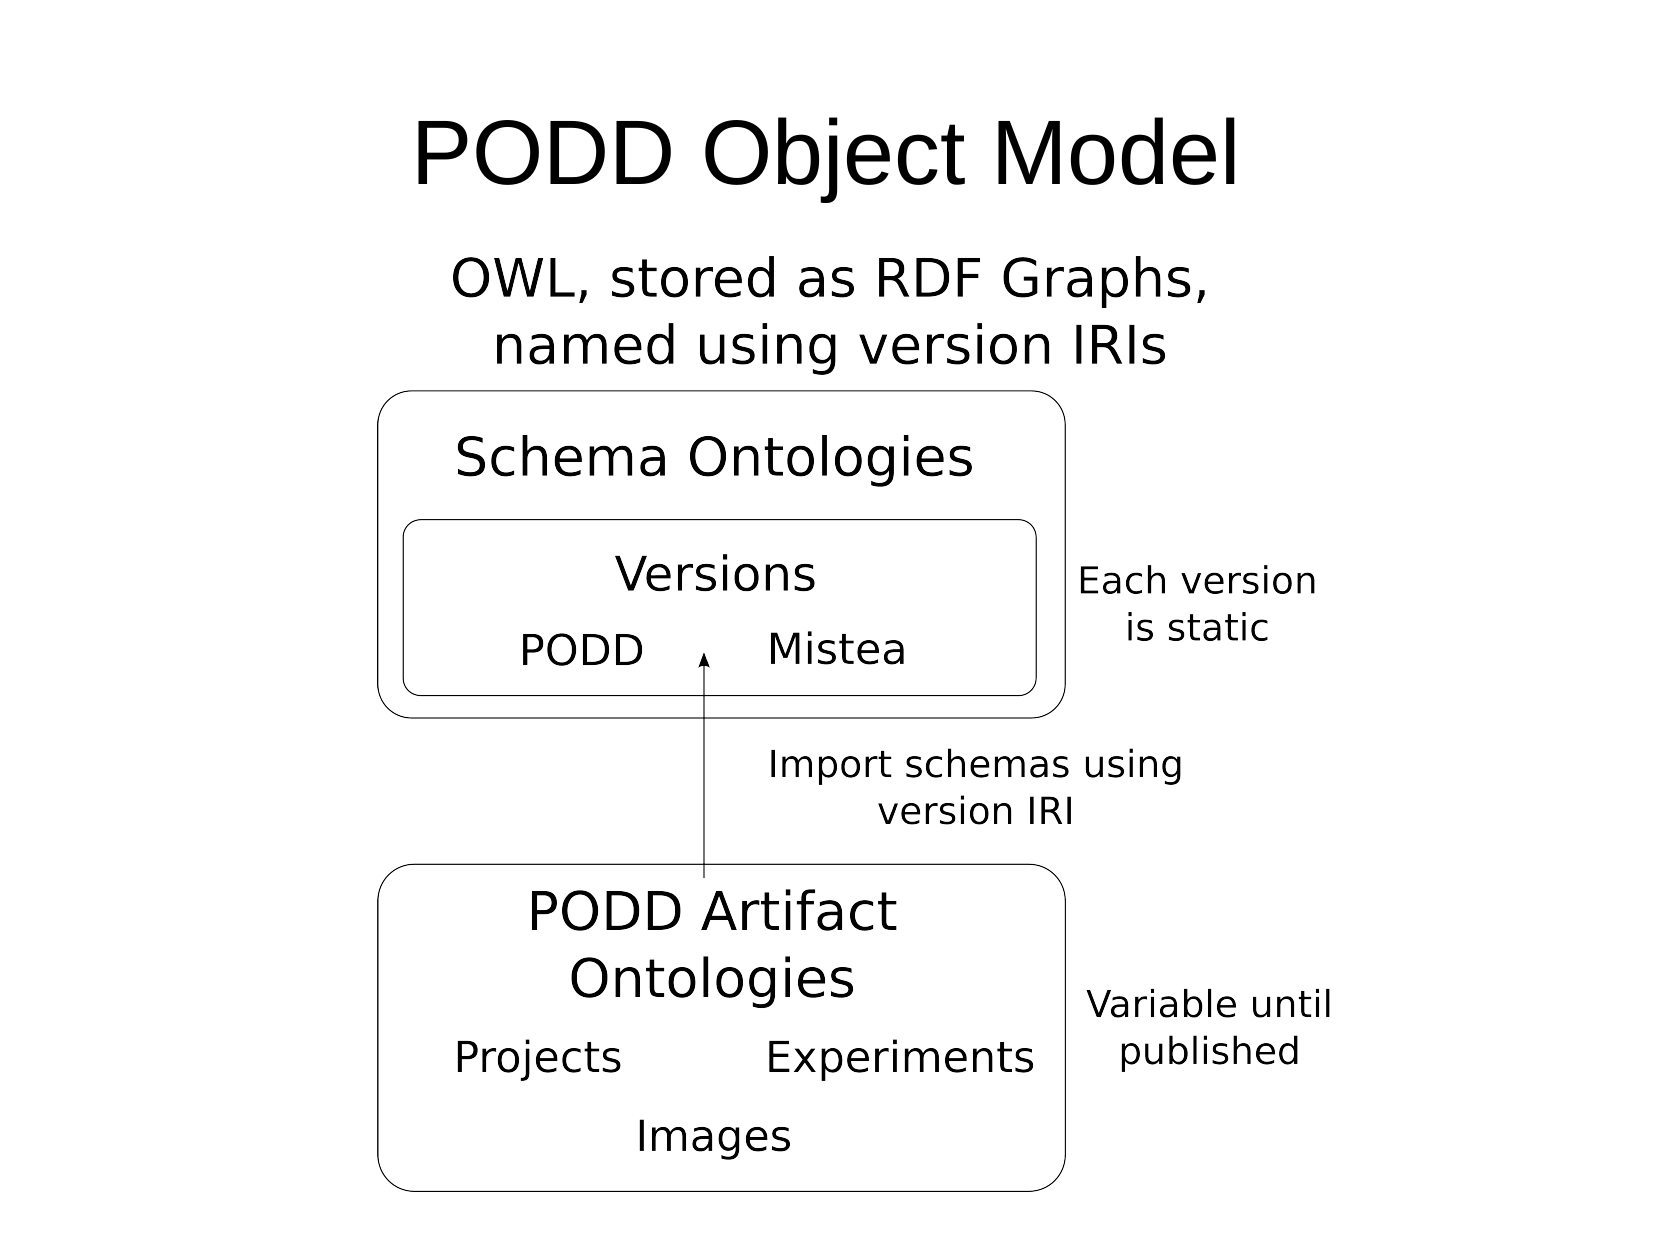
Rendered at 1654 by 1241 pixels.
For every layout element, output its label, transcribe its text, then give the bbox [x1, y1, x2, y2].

picture [377, 256, 1333, 1193]
title PODD Object Model [82, 49, 1571, 257]
